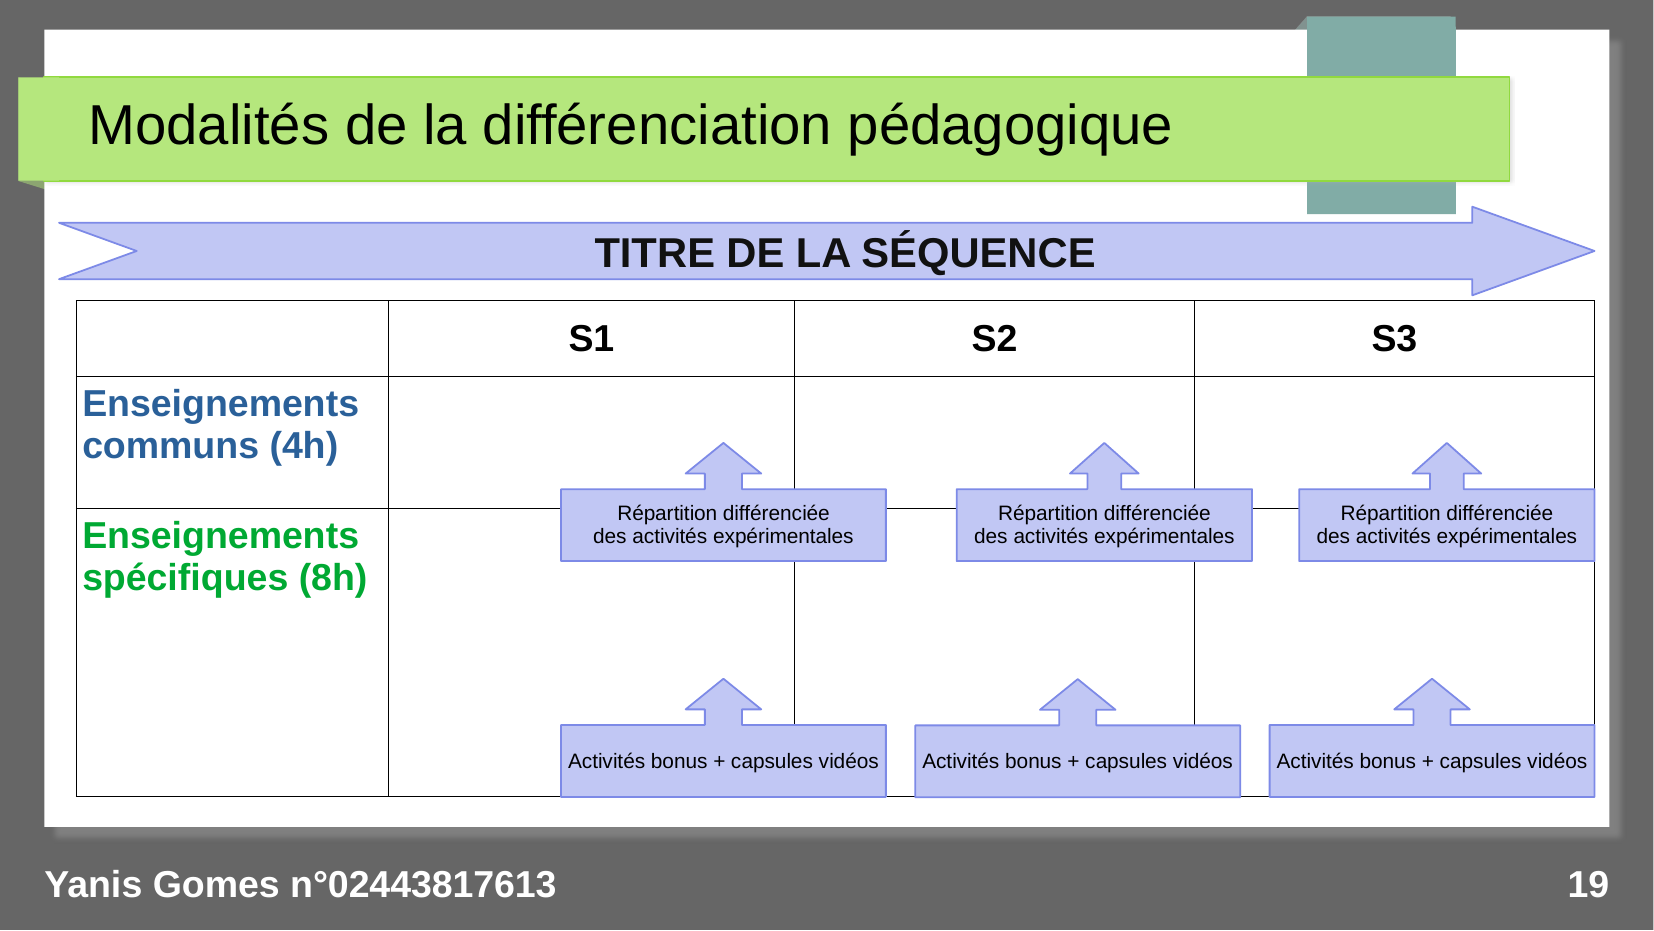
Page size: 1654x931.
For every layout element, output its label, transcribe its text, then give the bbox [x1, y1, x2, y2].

table_header S2 [795, 301, 1194, 376]
table_header [77, 301, 388, 376]
table_cell [1195, 509, 1594, 796]
text_box Activités bonus + capsules vidéos [561, 678, 886, 797]
text_box Yanis Gomes n°02443817613 [29, 856, 680, 916]
table_cell [795, 509, 1194, 796]
table_cell [389, 509, 794, 796]
table_cell Enseignements spécifiques (8h) [77, 509, 388, 796]
text_box Répartition différenciée des activités expérimentales [1299, 442, 1595, 562]
table_cell [389, 377, 794, 508]
table_cell [1195, 377, 1594, 508]
table_cell [795, 377, 1194, 508]
table_cell Enseignements communs (4h) [77, 377, 388, 508]
table_header S3 [1195, 301, 1594, 376]
list TITRE DE LA SÉQUENCE [210, 228, 1481, 278]
text_box Activités bonus + capsules vidéos [915, 679, 1241, 798]
text_box [59, 206, 1595, 296]
text_box <numéro> [974, 856, 1625, 916]
text_box Activités bonus + capsules vidéos [1269, 678, 1595, 797]
table_header S1 [389, 301, 794, 376]
text_box Répartition différenciée des activités expérimentales [561, 442, 886, 562]
title Modalités de la différenciation pédagogique [88, 73, 1506, 178]
text_box Répartition différenciée des activités expérimentales [956, 442, 1253, 562]
